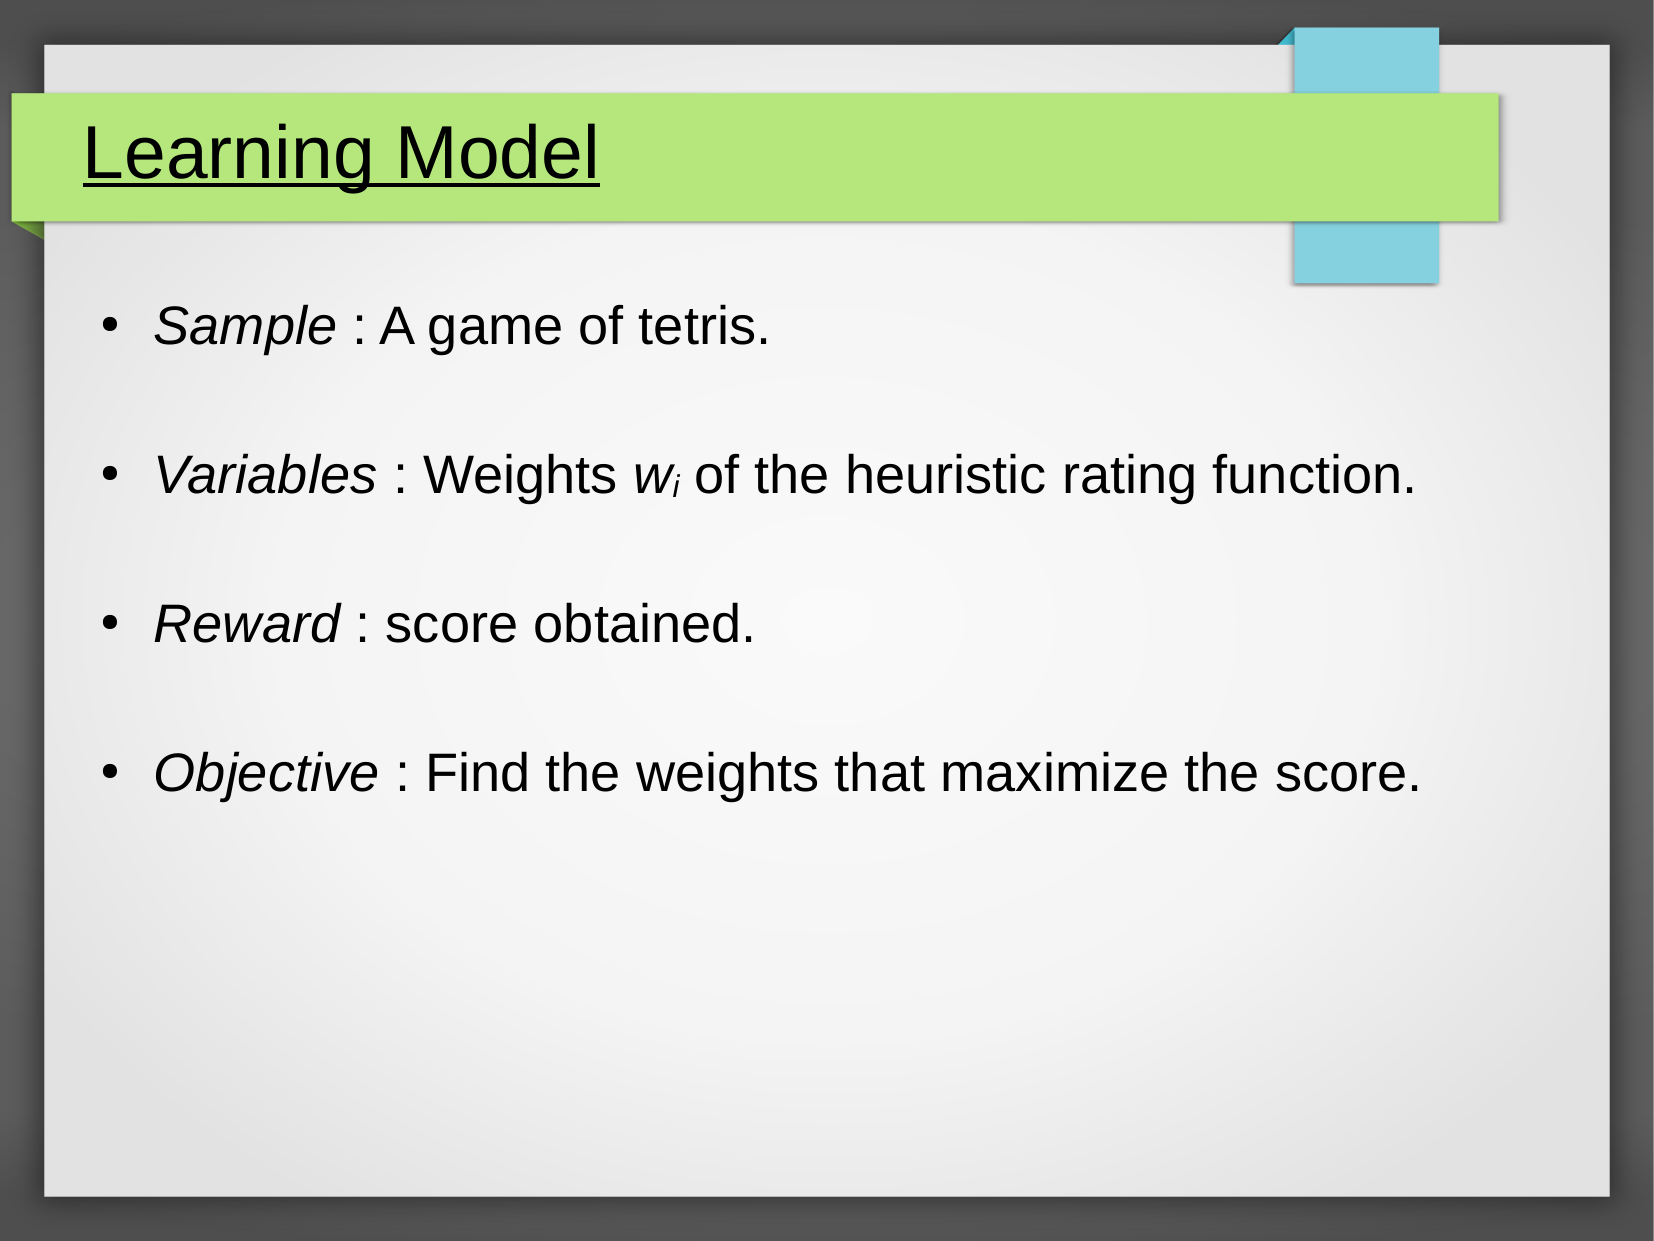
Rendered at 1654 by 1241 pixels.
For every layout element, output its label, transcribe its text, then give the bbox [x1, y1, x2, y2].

picture [0, 0, 1654, 1241]
list Sample : A game of tetris. Variables : Weights wi of the heuristic rating function. Reward : score obtained. Objective : Find the weights that maximize the score. [82, 295, 1571, 1123]
title Learning Model [82, 49, 1571, 257]
